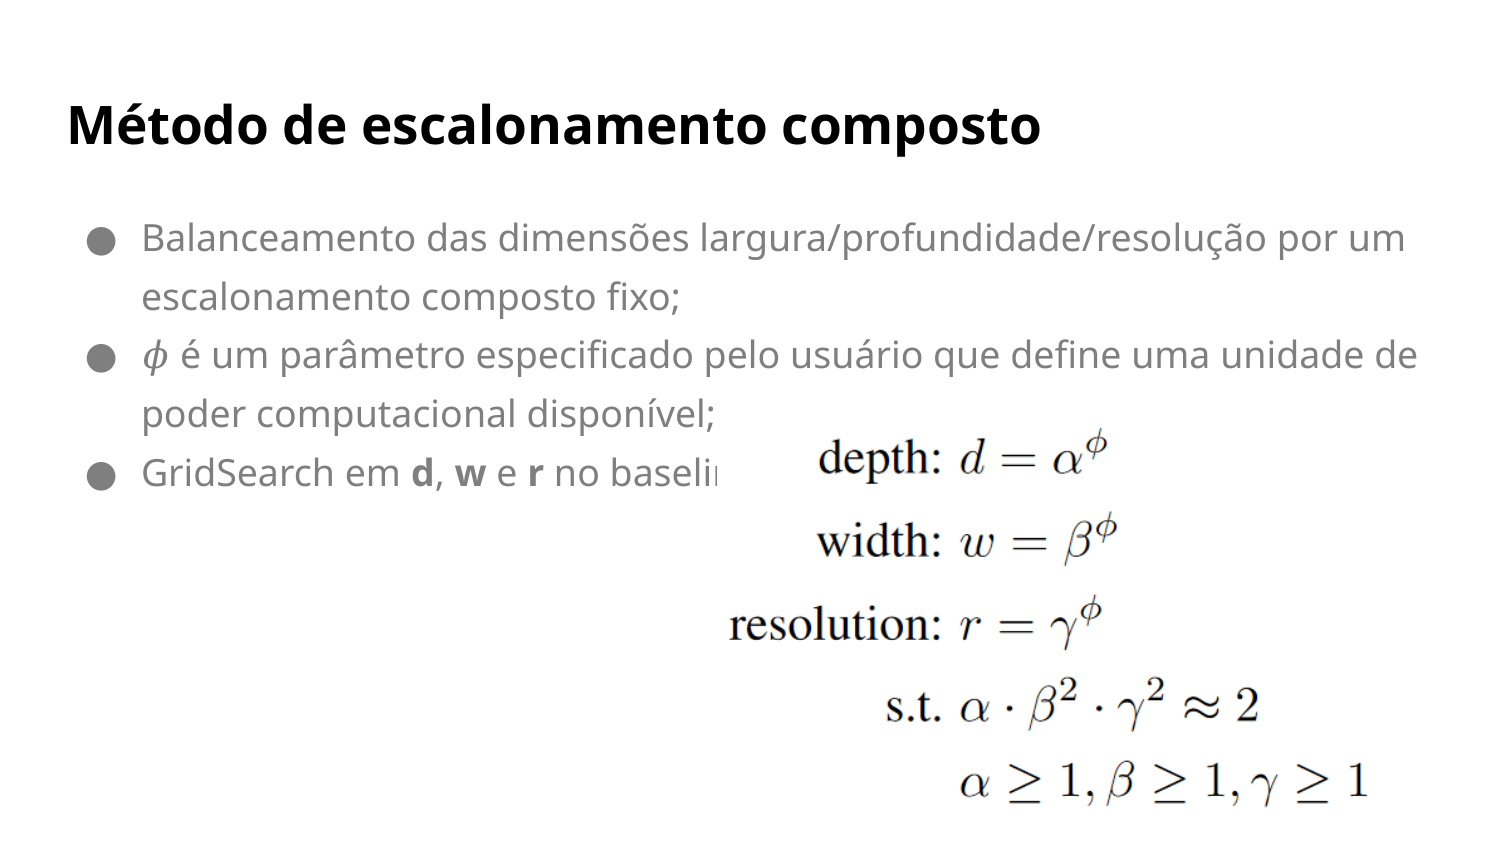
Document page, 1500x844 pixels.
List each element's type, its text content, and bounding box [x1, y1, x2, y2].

title Método de escalonamento composto [51, 72, 1449, 176]
list Balanceamento das dimensões largura/profundidade/resolução por um escalonamento composto fixo; 𝜙 é um parâmetro especificado pelo usuário que define uma unidade de poder computacional disponível; GridSearch em d, w e r no baseline. [51, 189, 1449, 750]
picture [717, 421, 1383, 825]
